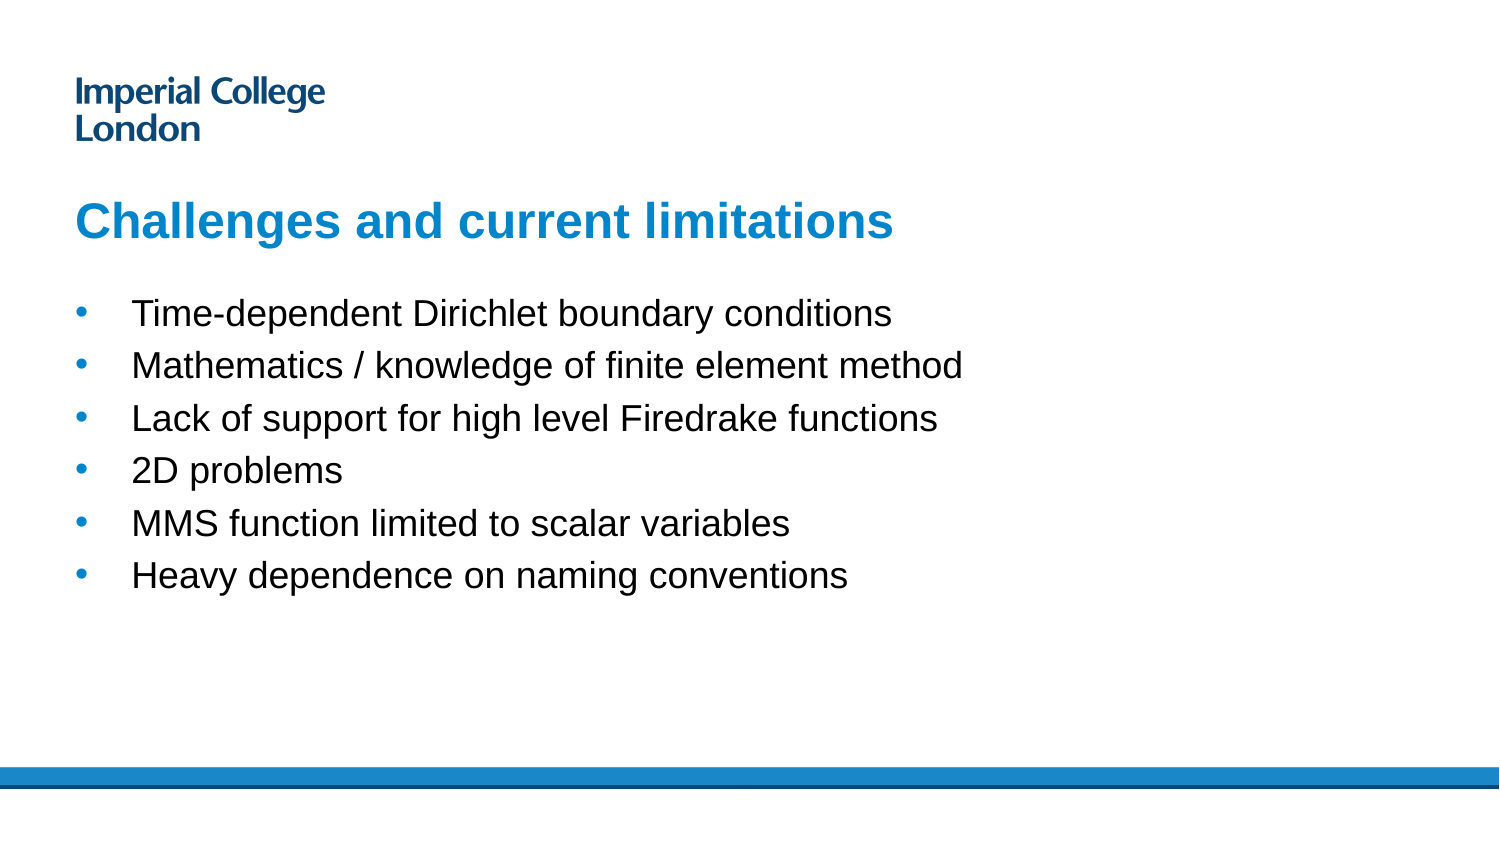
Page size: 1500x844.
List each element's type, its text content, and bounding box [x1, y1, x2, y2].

title Challenges and current limitations [75, 183, 1425, 246]
list Time-dependent Dirichlet boundary conditions Mathematics / knowledge of finite element method Lack of support for high level Firedrake functions 2D problems MMS function limited to scalar variables Heavy dependence on naming conventions [75, 288, 1425, 718]
picture [0, 0, 1499, 844]
